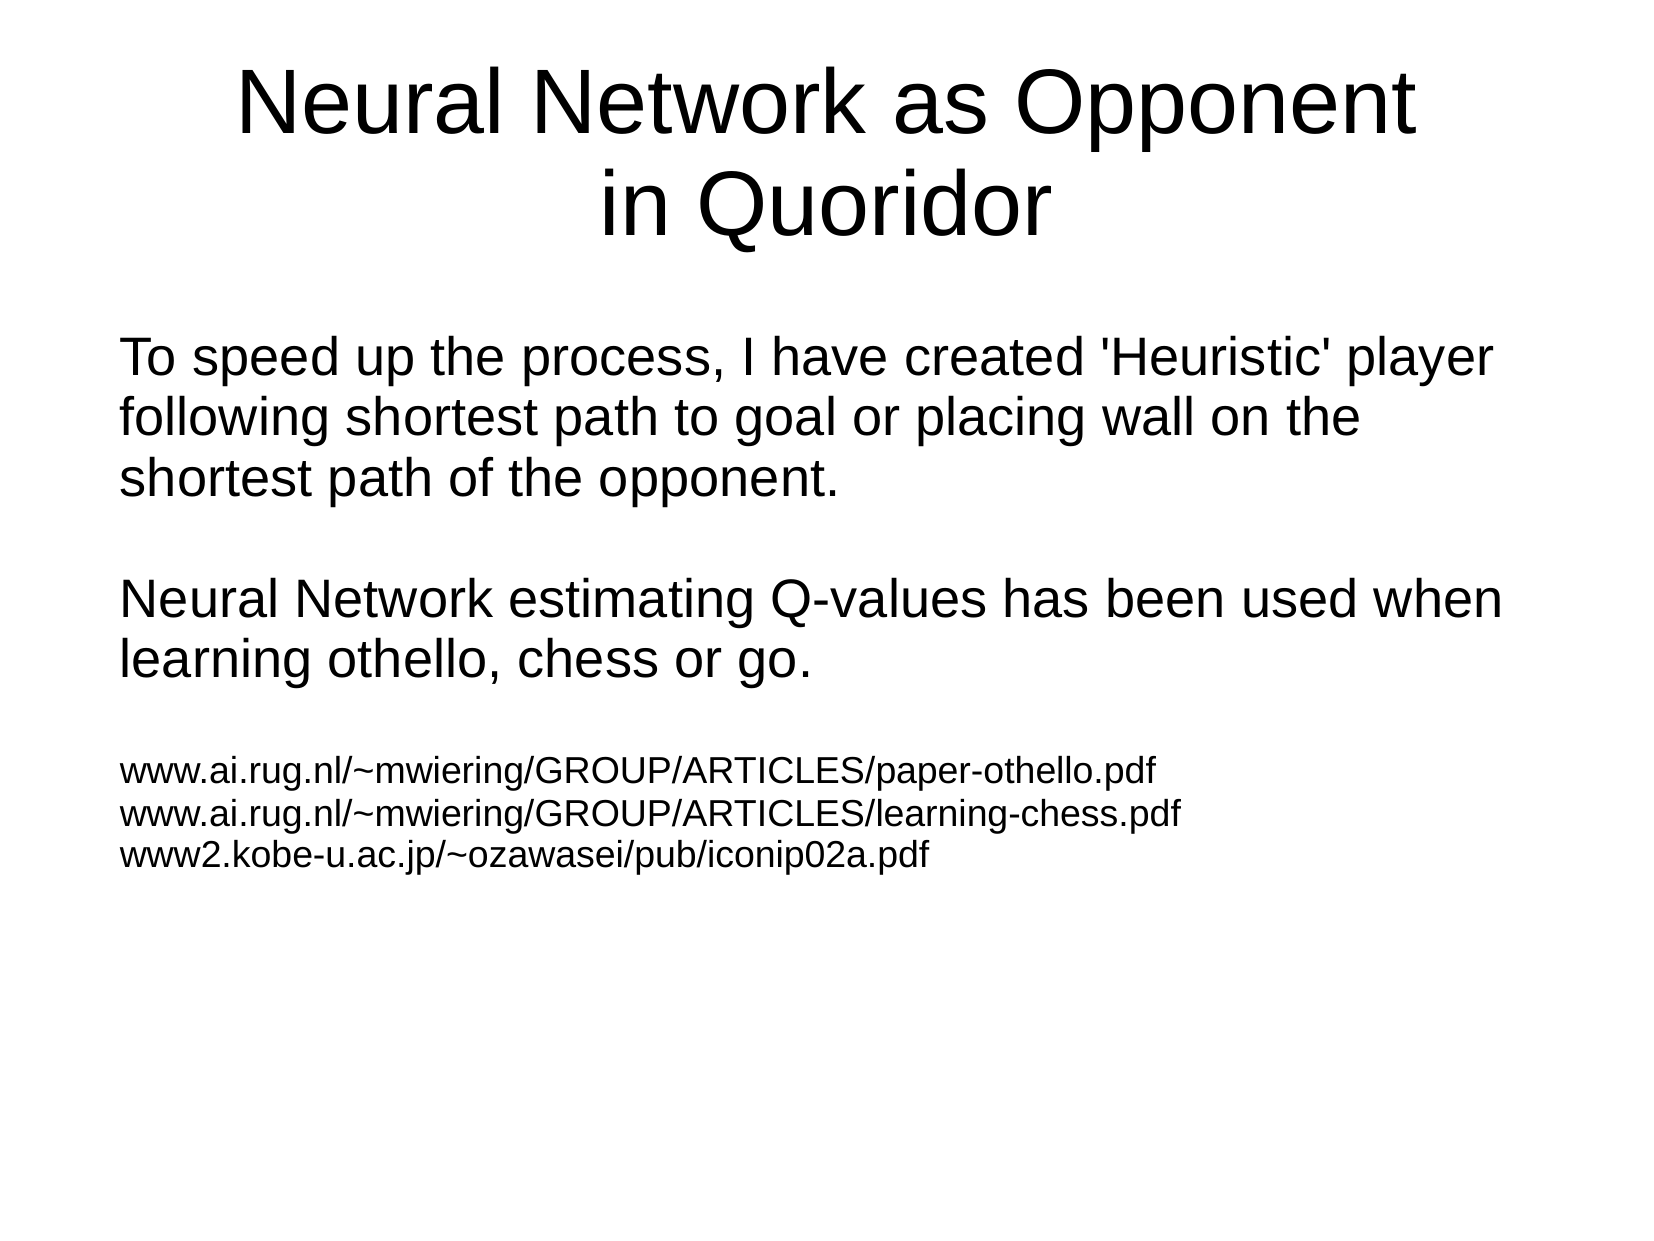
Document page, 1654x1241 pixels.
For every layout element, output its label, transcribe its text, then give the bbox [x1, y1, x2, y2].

text_box To speed up the process, I have created 'Heuristic' player following shortest path to goal or placing wall on the shortest path of the opponent. Neural Network estimating Q-values has been used when learning othello, chess or go. www.ai.rug.nl/~mwiering/GROUP/ARTICLES/paper-othello.pdf www.ai.rug.nl/~mwiering/GROUP/ARTICLES/learning-chess.pdf www2.kobe-u.ac.jp/~ozawasei/pub/iconip02a.pdf [105, 318, 1531, 886]
title Neural Network as Opponent in Quoridor [82, 49, 1571, 257]
